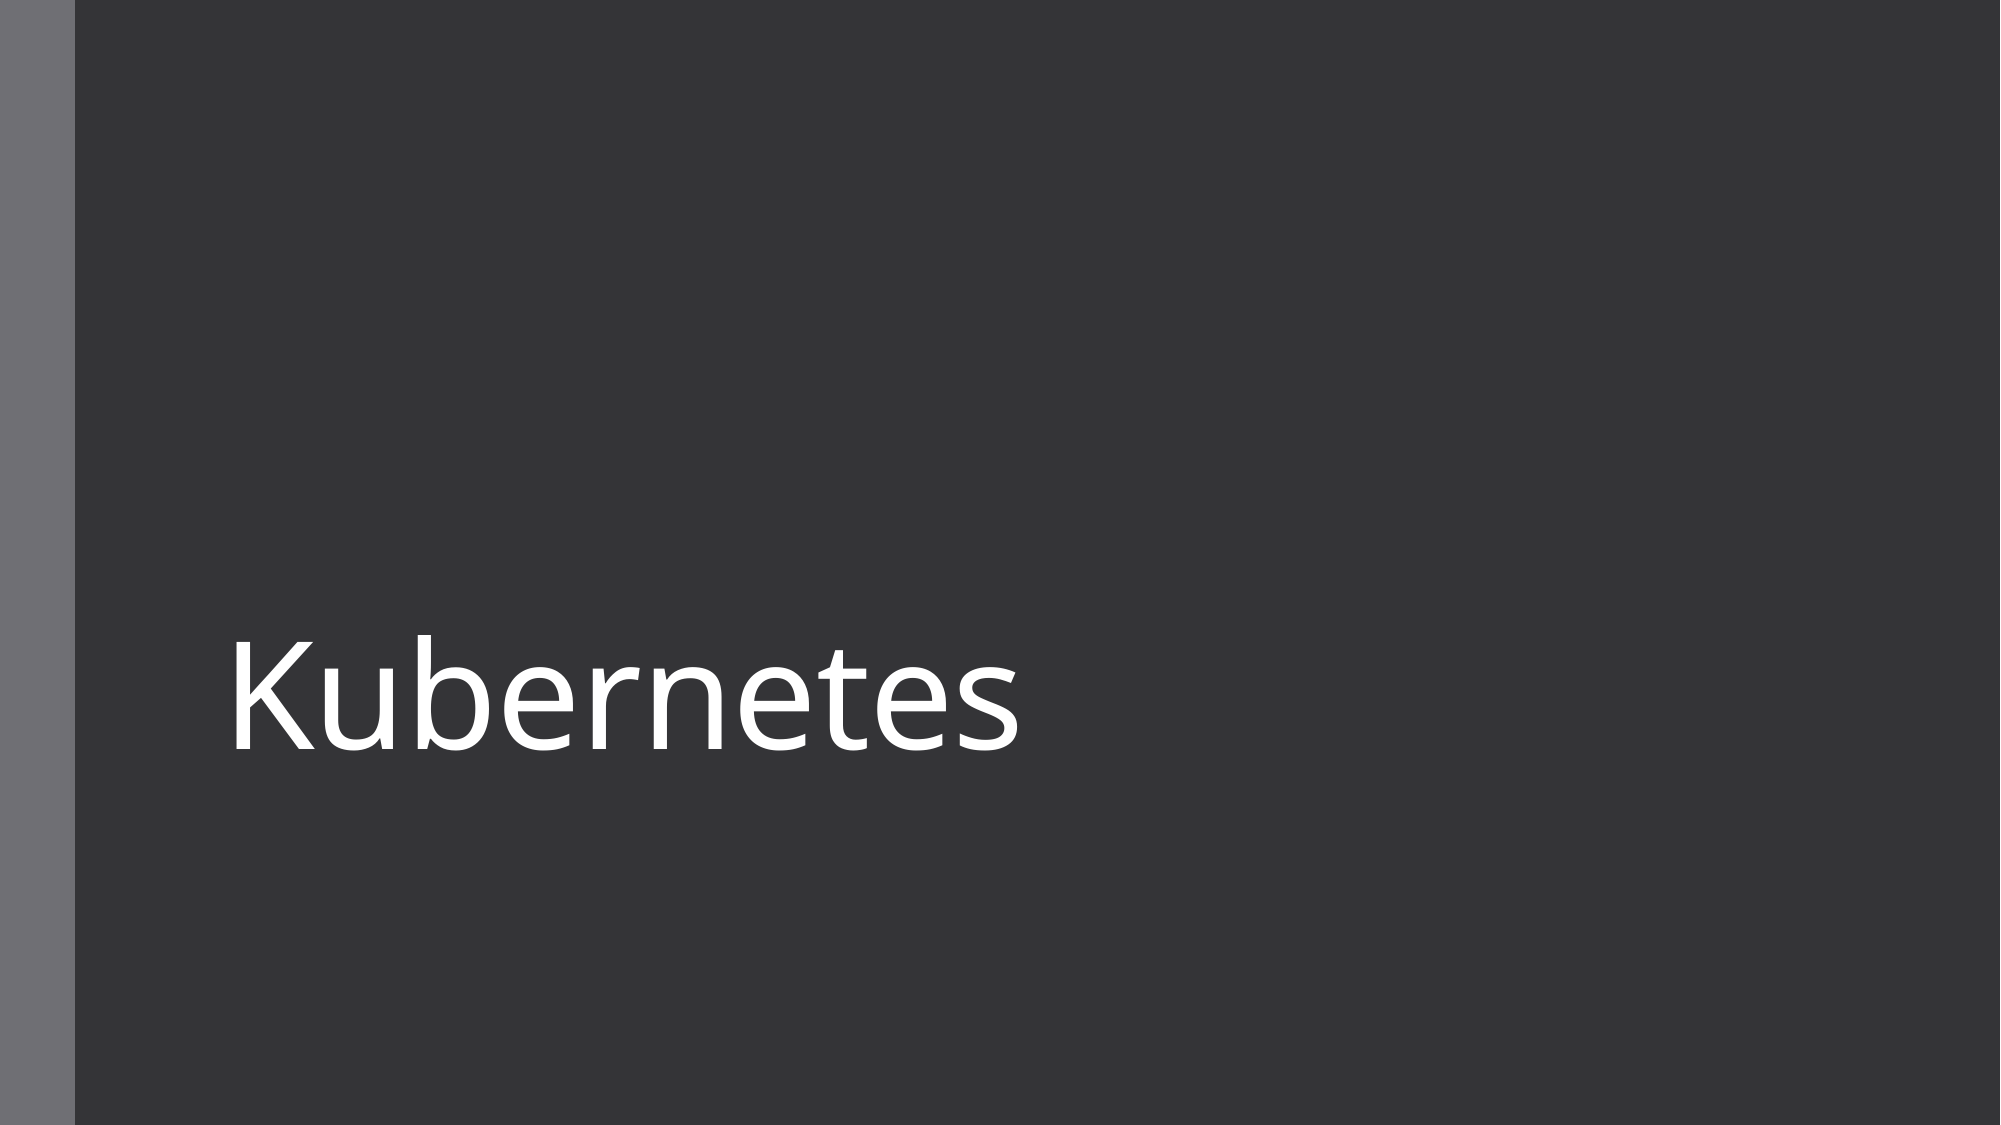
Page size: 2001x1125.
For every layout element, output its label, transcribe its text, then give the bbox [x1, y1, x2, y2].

title Kubernetes [206, 124, 1752, 788]
